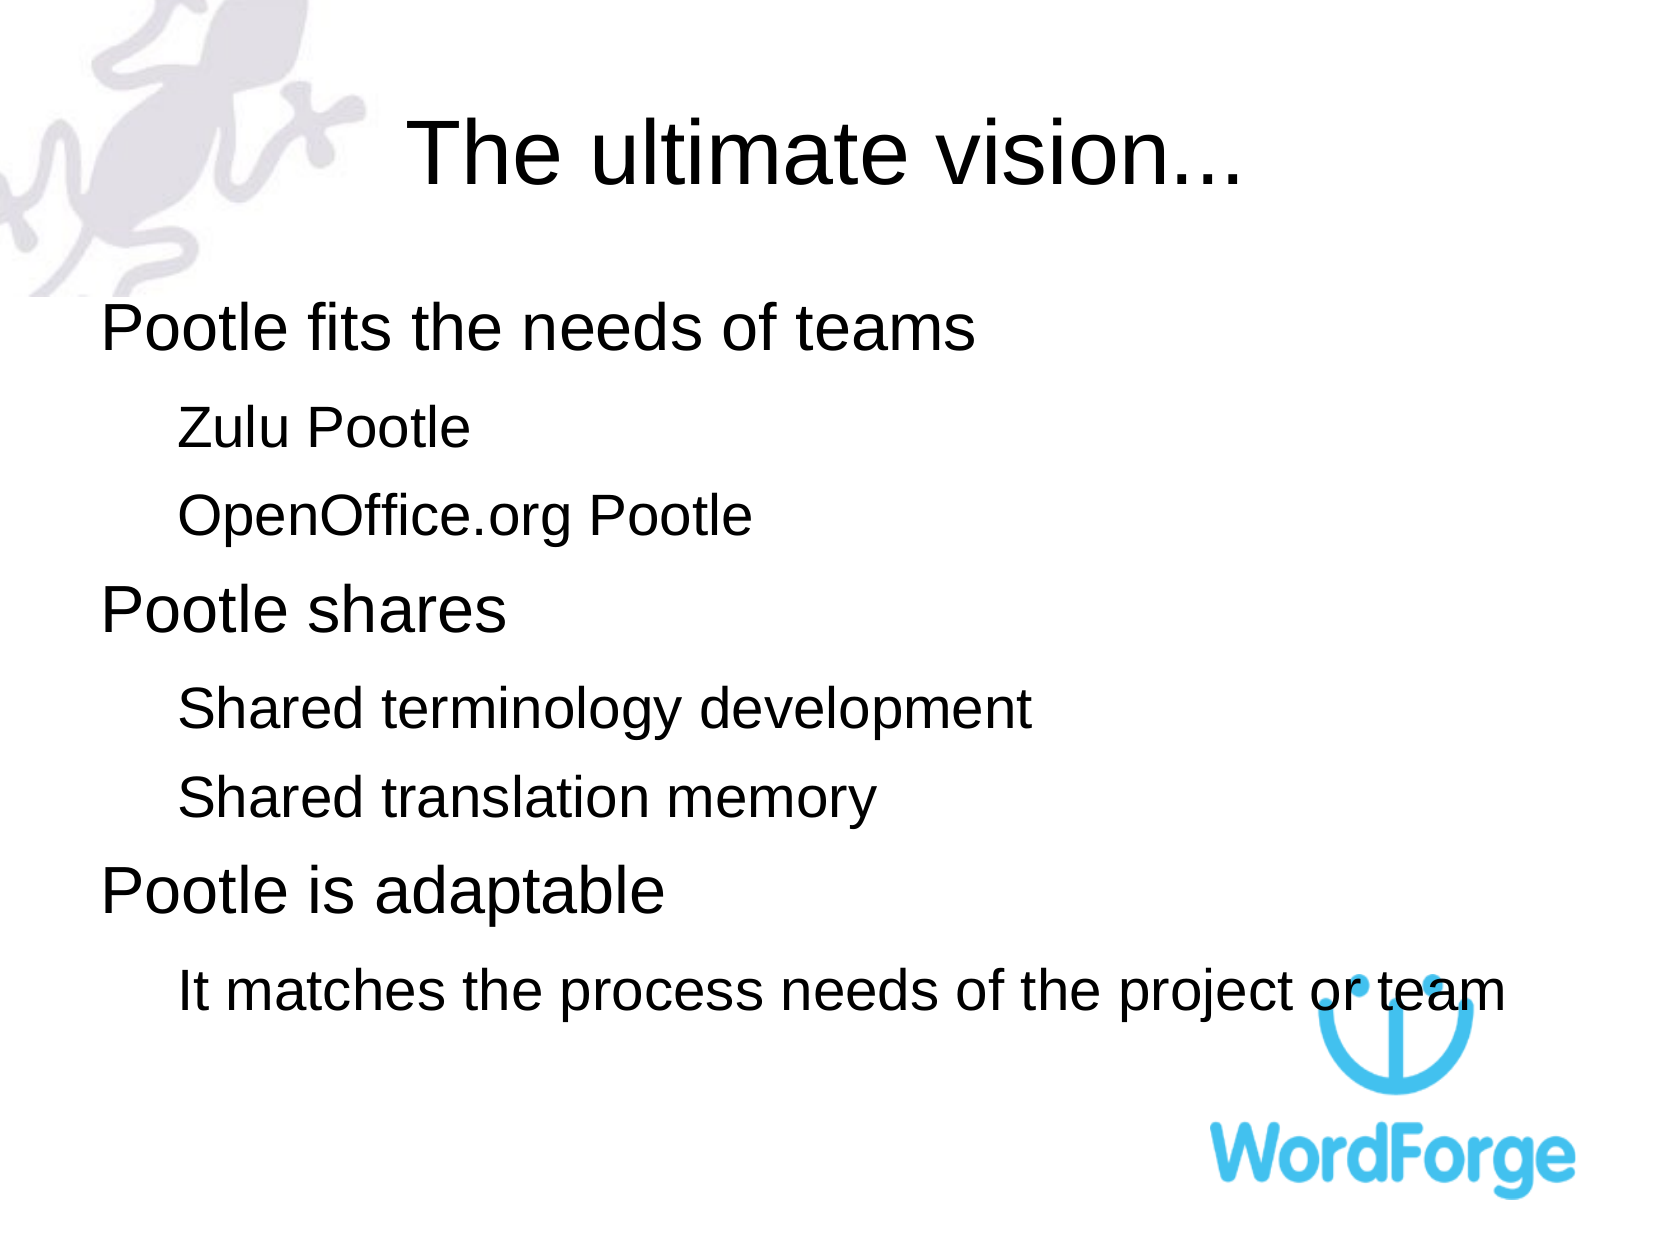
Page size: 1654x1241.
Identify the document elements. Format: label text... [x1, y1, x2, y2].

list Pootle fits the needs of teams Zulu Pootle OpenOffice.org Pootle Pootle shares Shared terminology development Shared translation memory Pootle is adaptable It matches the process needs of the project or team [82, 290, 1571, 1109]
picture [1210, 974, 1576, 1200]
picture [0, 0, 391, 297]
title The ultimate vision... [82, 49, 1571, 257]
